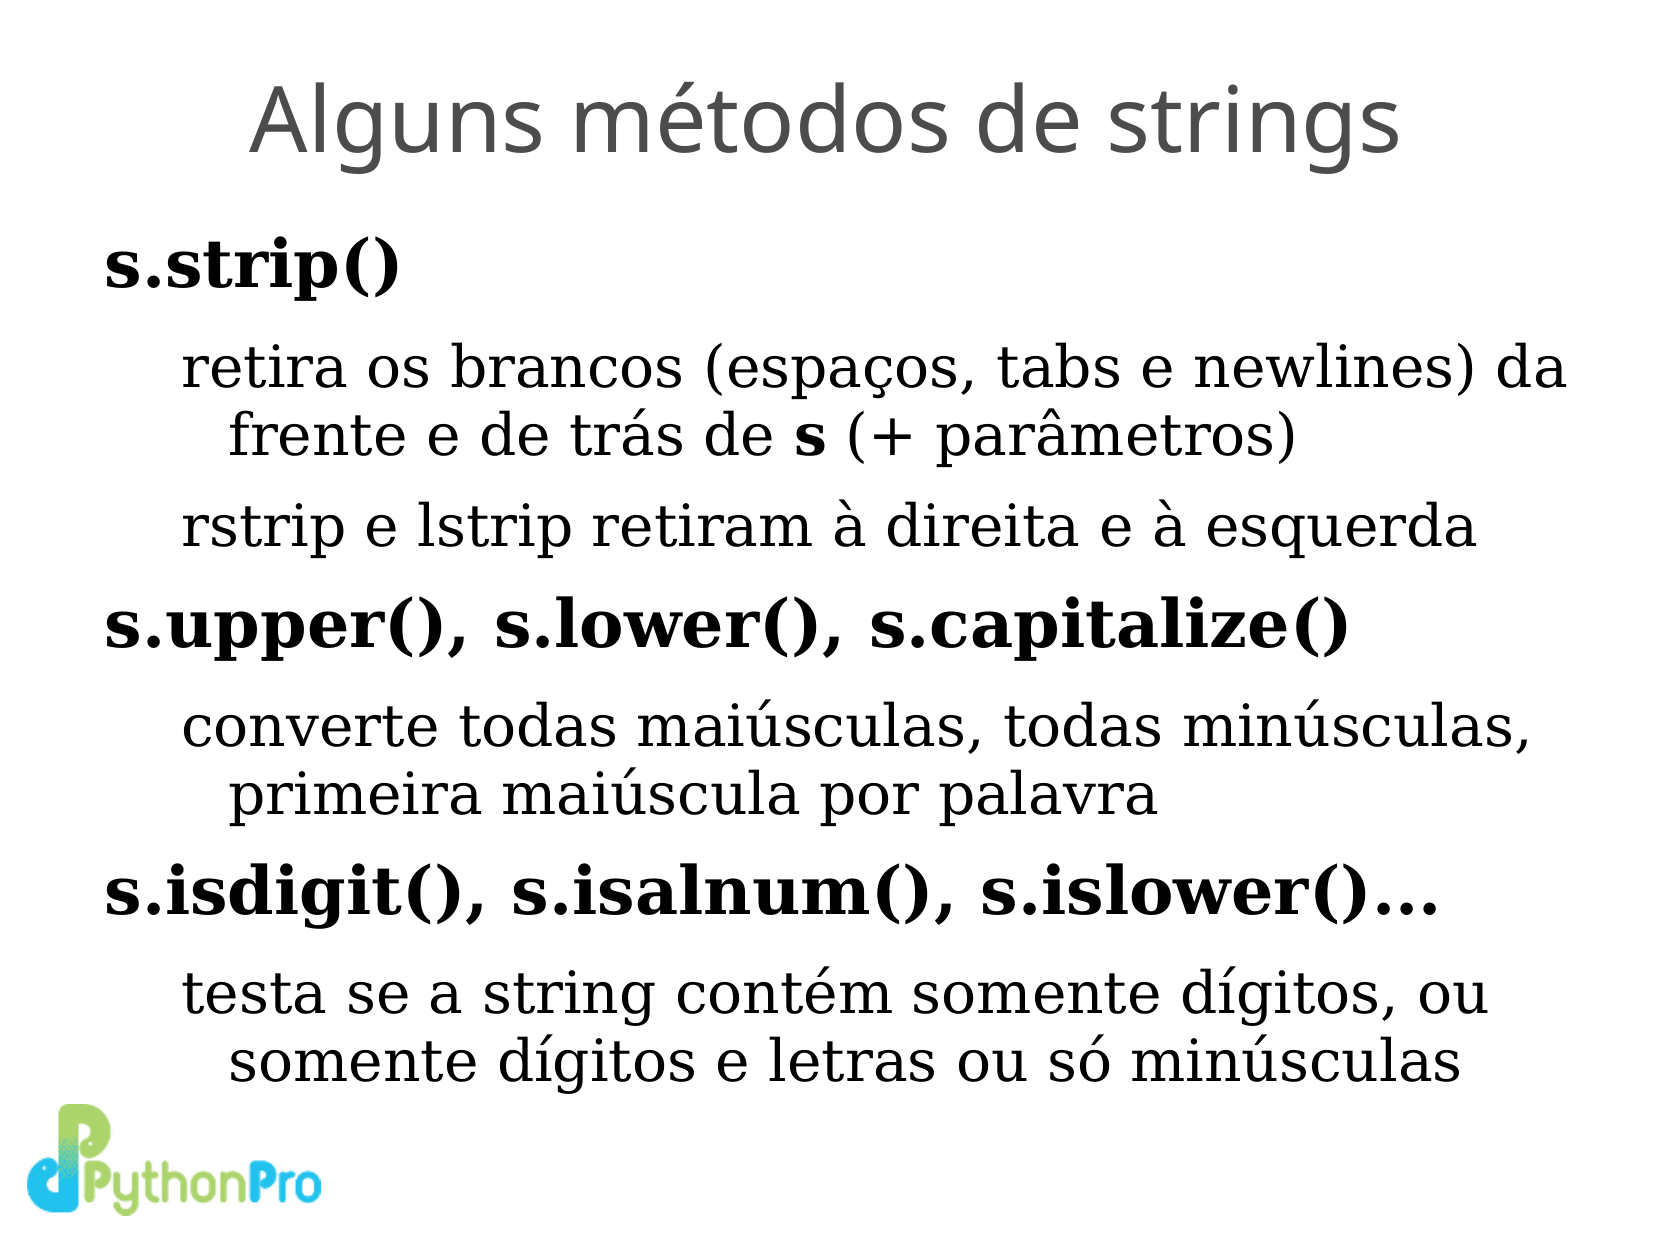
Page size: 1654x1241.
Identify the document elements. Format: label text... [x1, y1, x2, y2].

list s.strip() retira os brancos (espaços, tabs e newlines) da frente e de trás de s (+ parâmetros) rstrip e lstrip retiram à direita e à esquerda s.upper(), s.lower(), s.capitalize() converte todas maiúsculas, todas minúsculas, primeira maiúscula por palavra s.isdigit(), s.isalnum(), s.islower()... testa se a string contém somente dígitos, ou somente dígitos e letras ou só minúsculas [86, 225, 1576, 1096]
picture [27, 1104, 321, 1216]
title Alguns métodos de strings [82, 13, 1571, 222]
